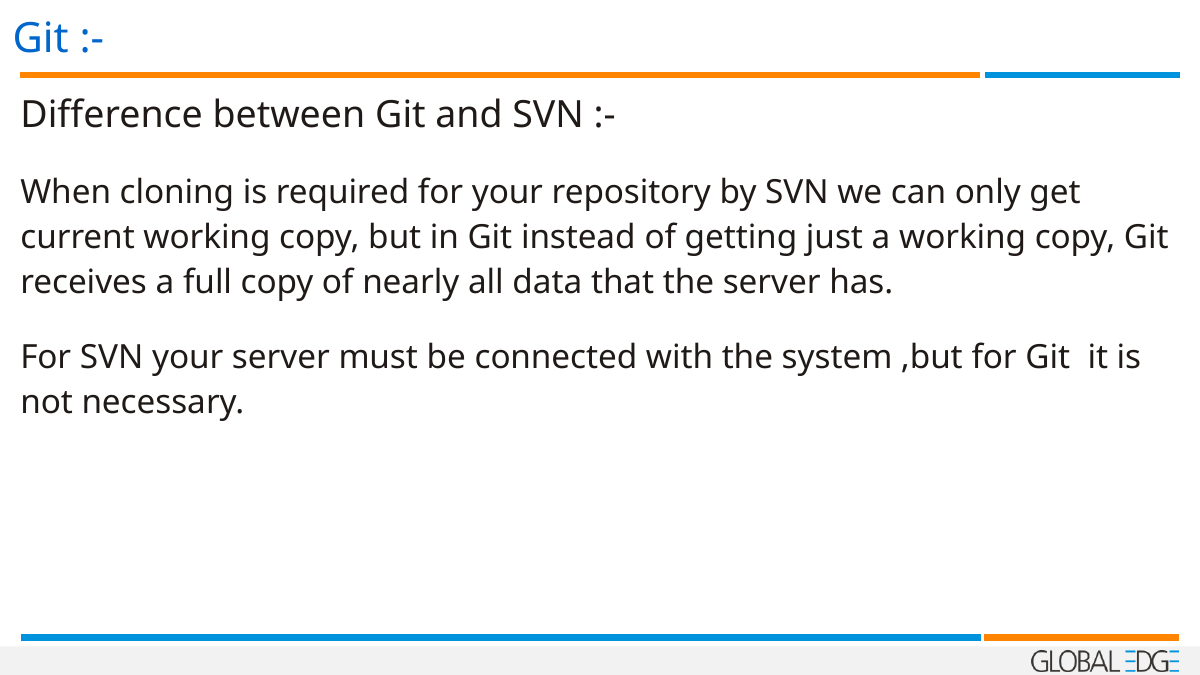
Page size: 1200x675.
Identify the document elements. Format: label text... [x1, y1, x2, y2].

list Difference between Git and SVN :- When cloning is required for your repository by SVN we can only get current working copy, but in Git instead of getting just a working copy, Git receives a full copy of nearly all data that the server has. For SVN your server must be connected with the system ,but for Git it is not necessary. [20, 87, 1179, 628]
title Git :- [12, 9, 1088, 63]
picture [1031, 650, 1179, 672]
